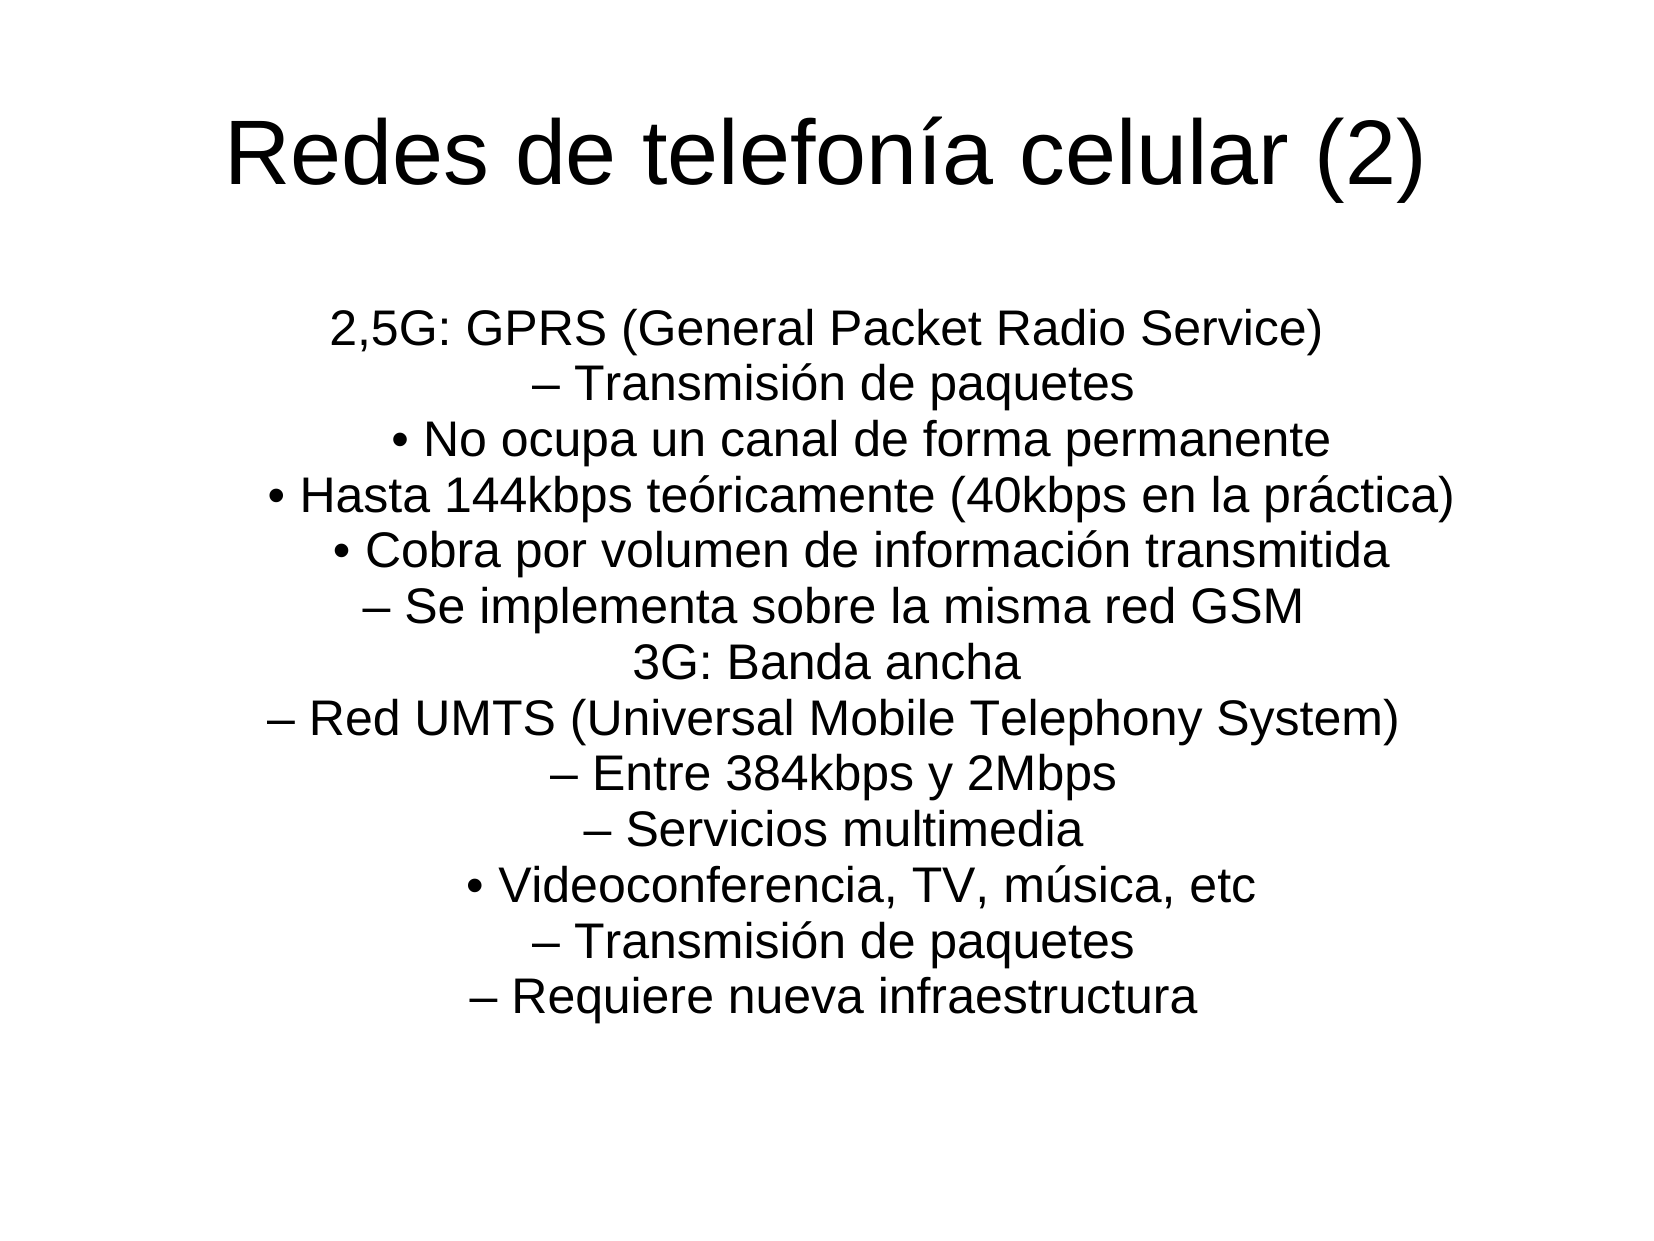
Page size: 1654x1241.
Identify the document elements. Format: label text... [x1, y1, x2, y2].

subtitle 2,5G: GPRS (General Packet Radio Service) – Transmisión de paquetes • No ocupa un canal de forma permanente • Hasta 144kbps teóricamente (40kbps en la práctica) • Cobra por volumen de información transmitida – Se implementa sobre la misma red GSM 3G: Banda ancha – Red UMTS (Universal Mobile Telephony System) – Entre 384kbps y 2Mbps – Servicios multimedia • Videoconferencia, TV, música, etc – Transmisión de paquetes – Requiere nueva infraestructura [82, 290, 1571, 1109]
title Redes de telefonía celular (2) [82, 49, 1571, 257]
